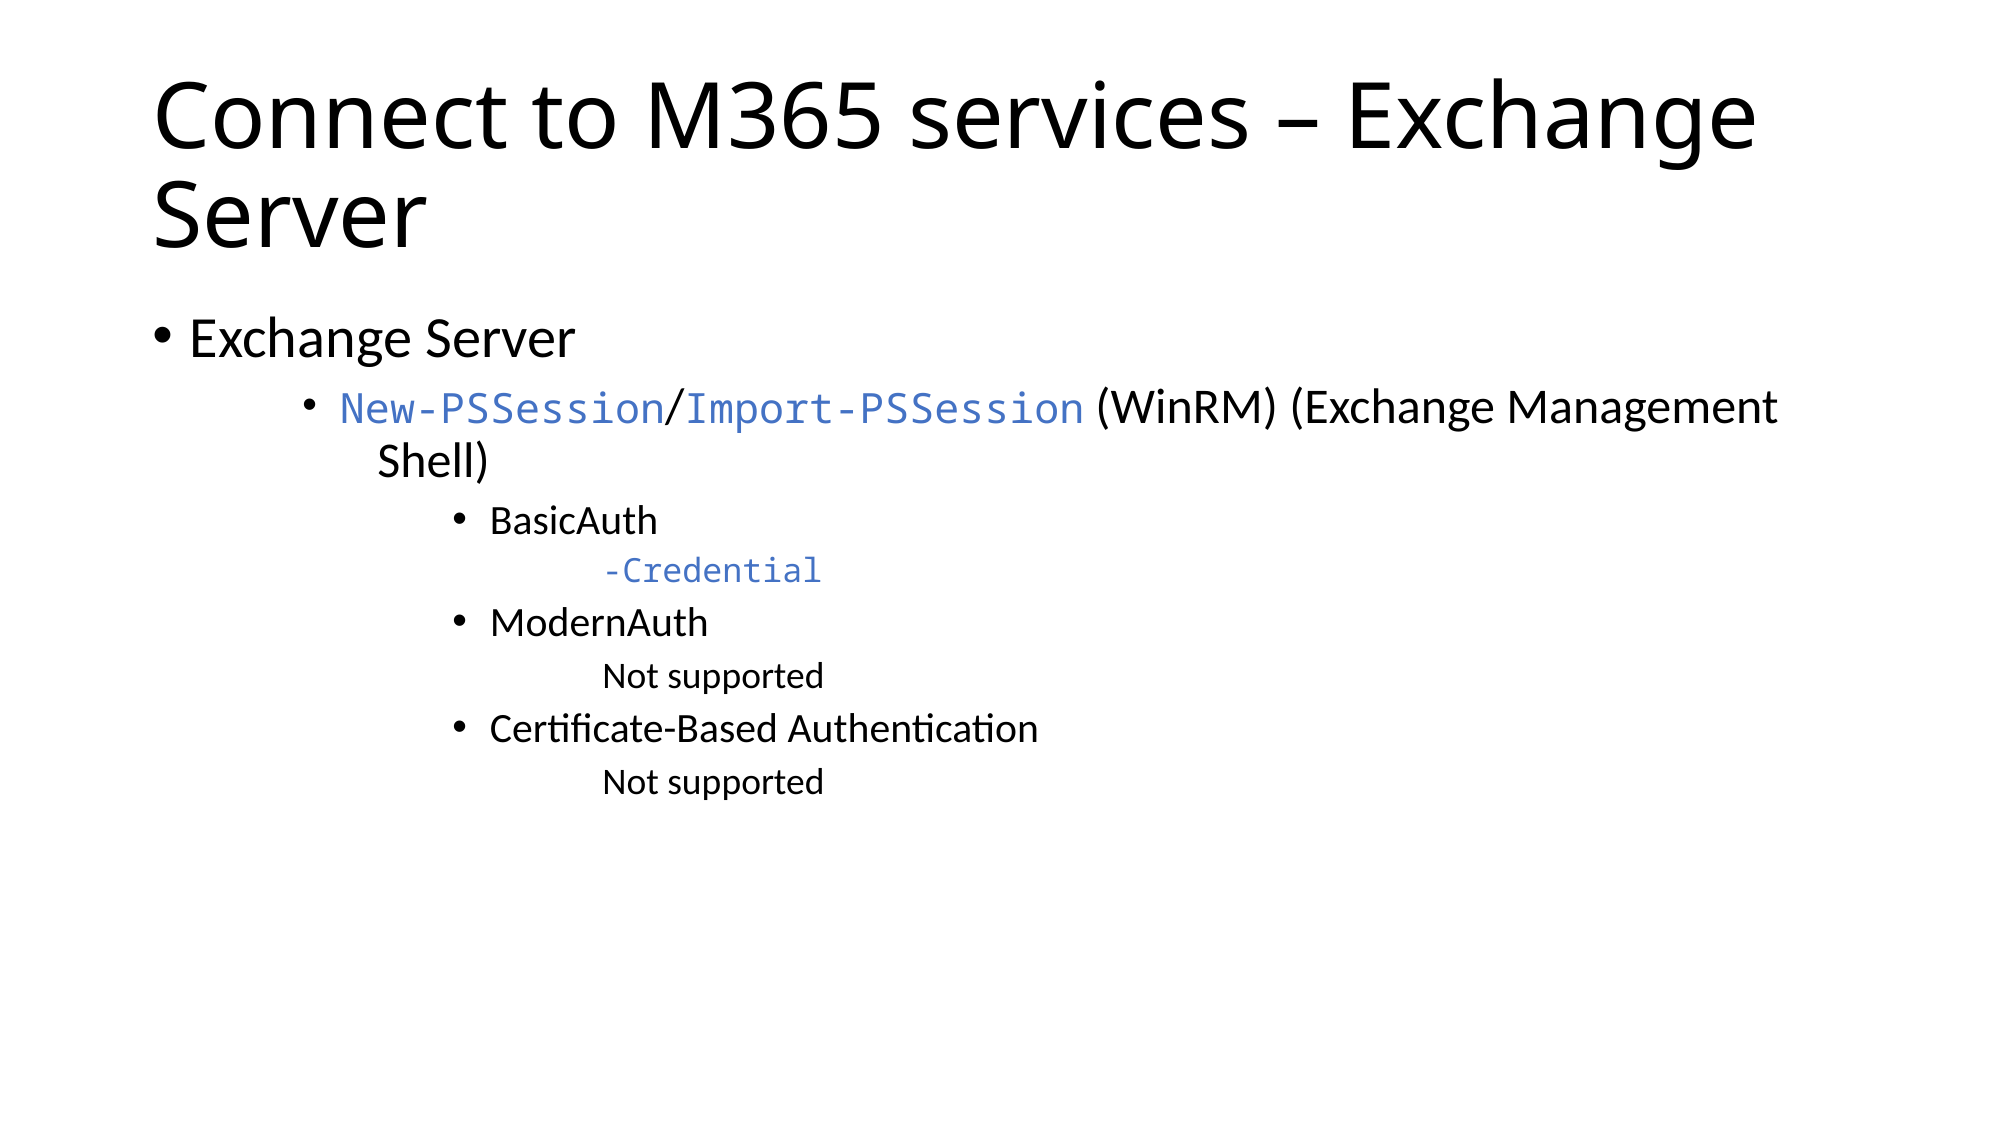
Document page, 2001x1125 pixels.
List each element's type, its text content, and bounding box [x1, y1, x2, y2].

list Exchange Server New-PSSession/Import-PSSession (WinRM) (Exchange Management Shell) BasicAuth -Credential ModernAuth Not supported Certificate-Based Authentication Not supported [137, 299, 1863, 1014]
title Connect to M365 services – Exchange Server [137, 59, 1863, 278]
